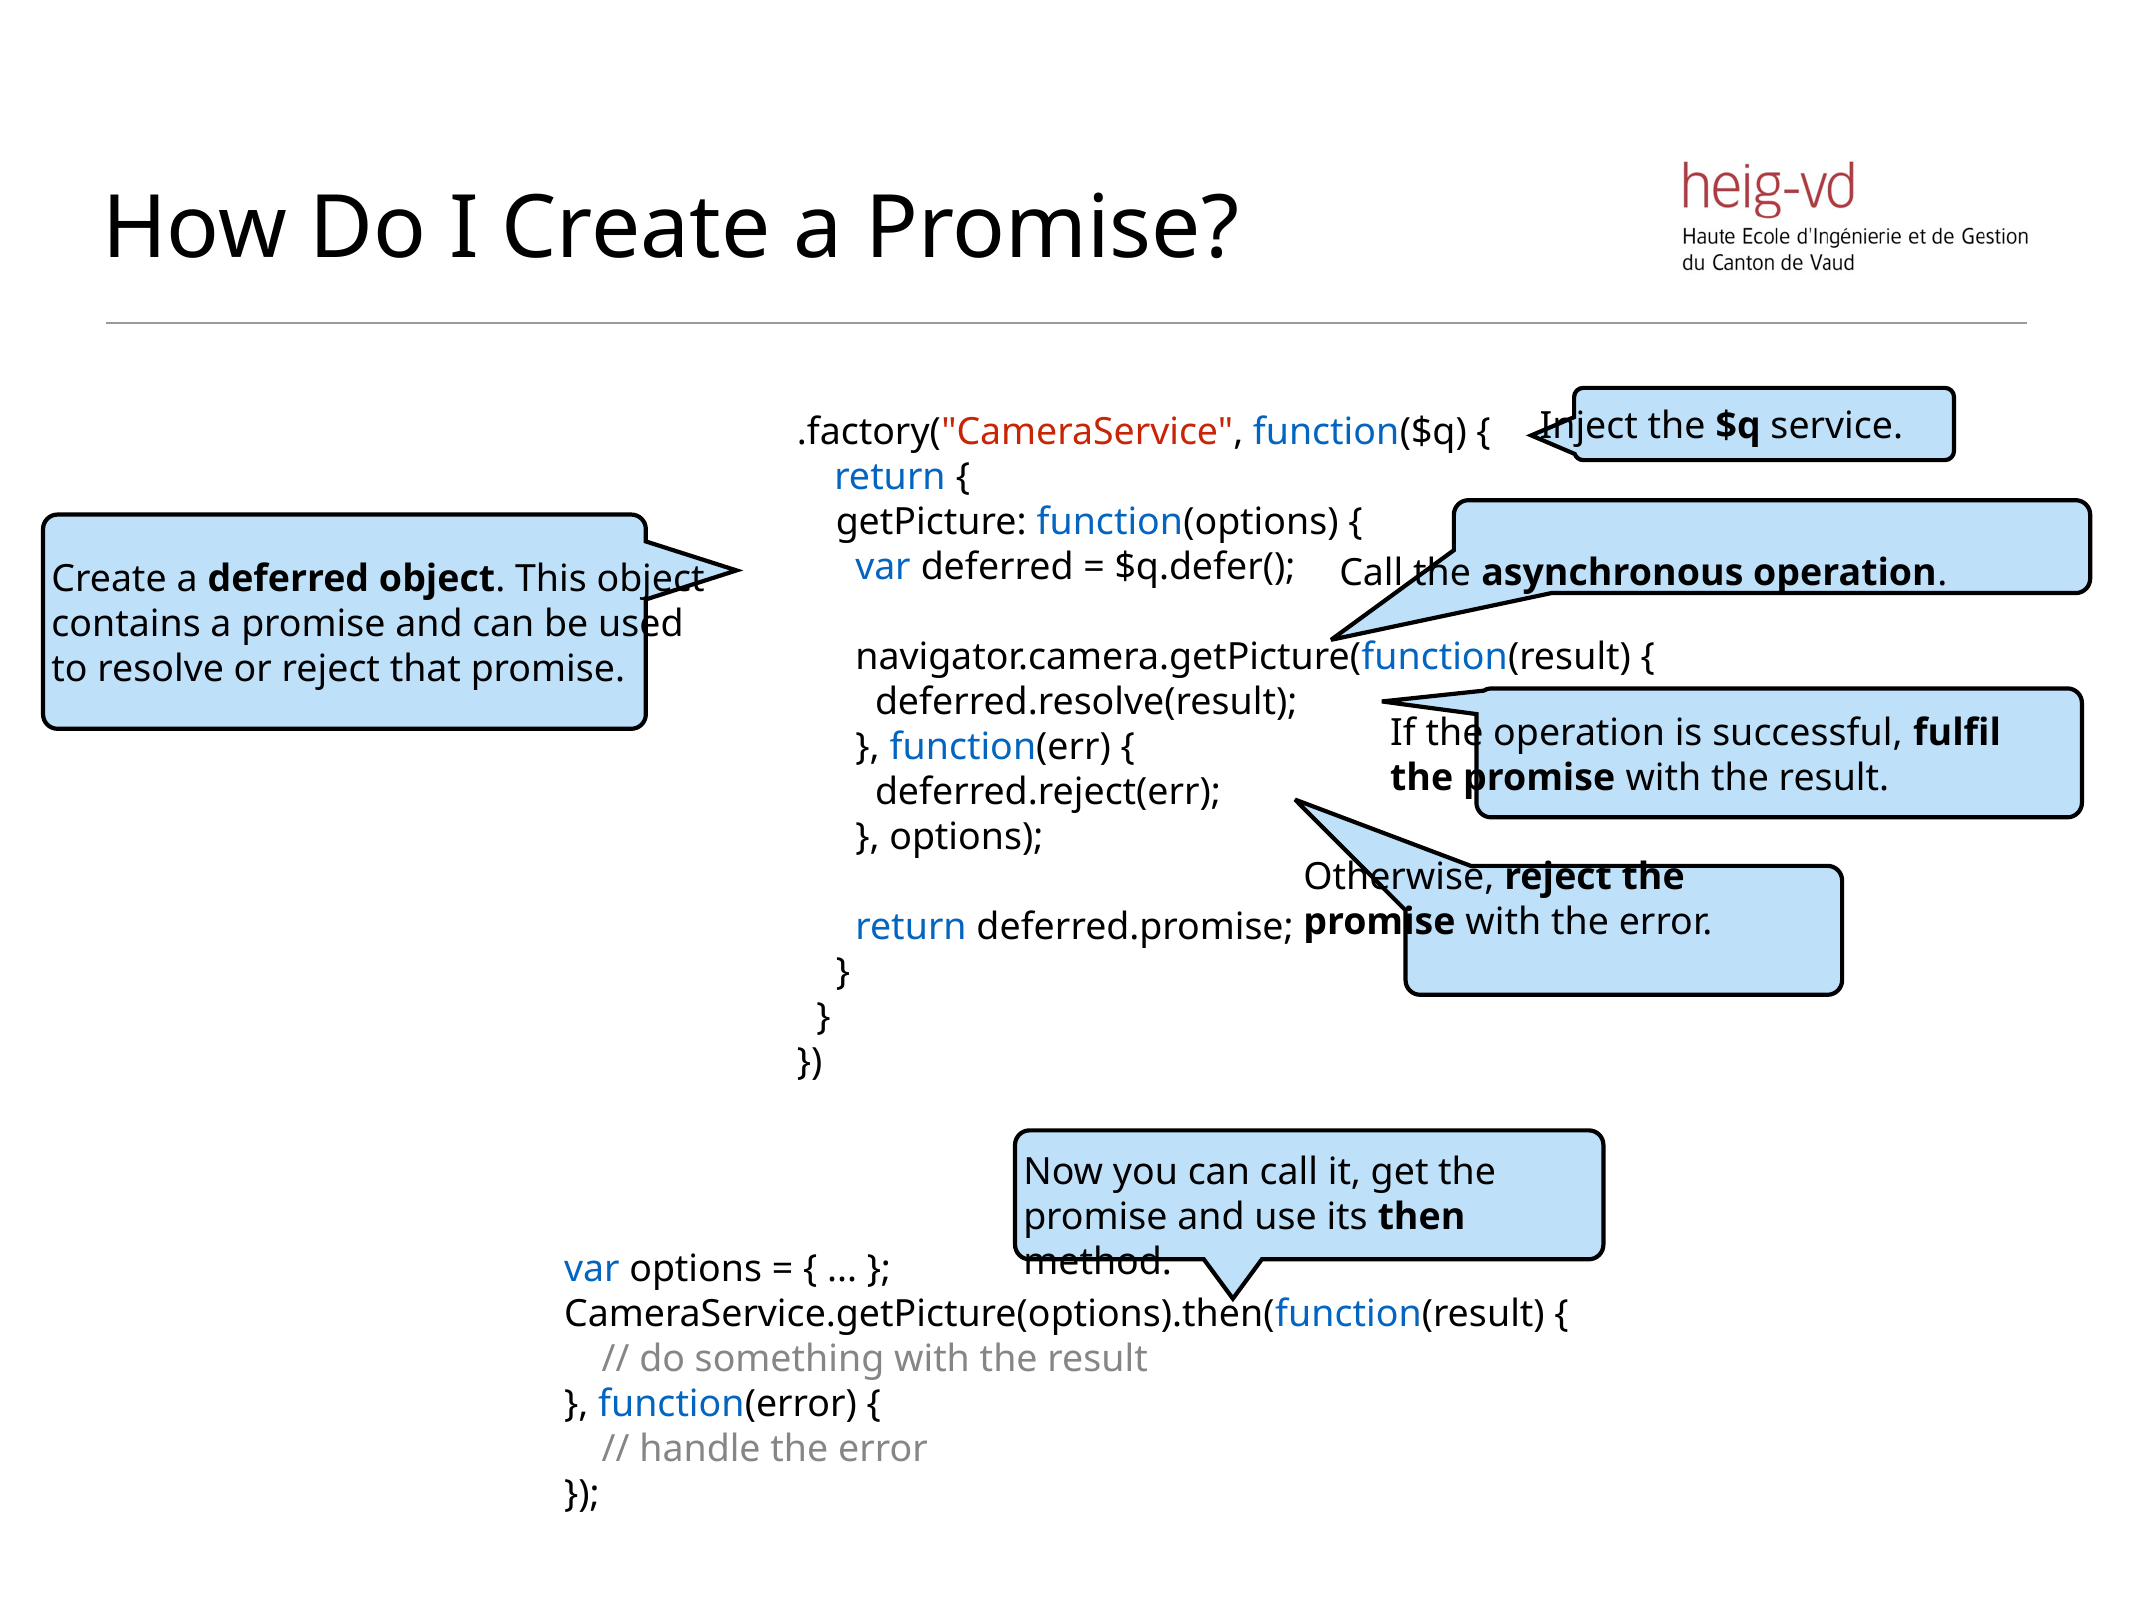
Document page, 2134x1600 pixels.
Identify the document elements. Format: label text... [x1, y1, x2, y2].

text_box Otherwise, reject the promise with the error. [1295, 799, 1843, 995]
text_box Now you can call it, get the promise and use its then method. [1015, 1130, 1604, 1299]
text_box Call the asynchronous operation. [1331, 500, 2091, 640]
text_box Inject the $q service. [1531, 387, 1955, 461]
text_box Create a deferred object. This object contains a promise and can be used to resolve or reject that promise. [43, 514, 737, 729]
title How Do I Create a Promise? [93, 54, 2040, 284]
text_box If the operation is successful, fulfil the promise with the result. [1381, 688, 2082, 818]
text_box .factory("CameraService", function($q) { return { getPicture: function(options) { var deferred = $q.defer(); navigator.camera.getPicture(function(result) { deferred.resolve(result); }, function(err) { deferred.reject(err); }, options); return deferred.promise; } } }) [788, 398, 1664, 1090]
text_box var options = { ... }; CameraService.getPicture(options).then(function(result) { // do something with the result }, function(error) { // handle the error }); [555, 1236, 1578, 1523]
